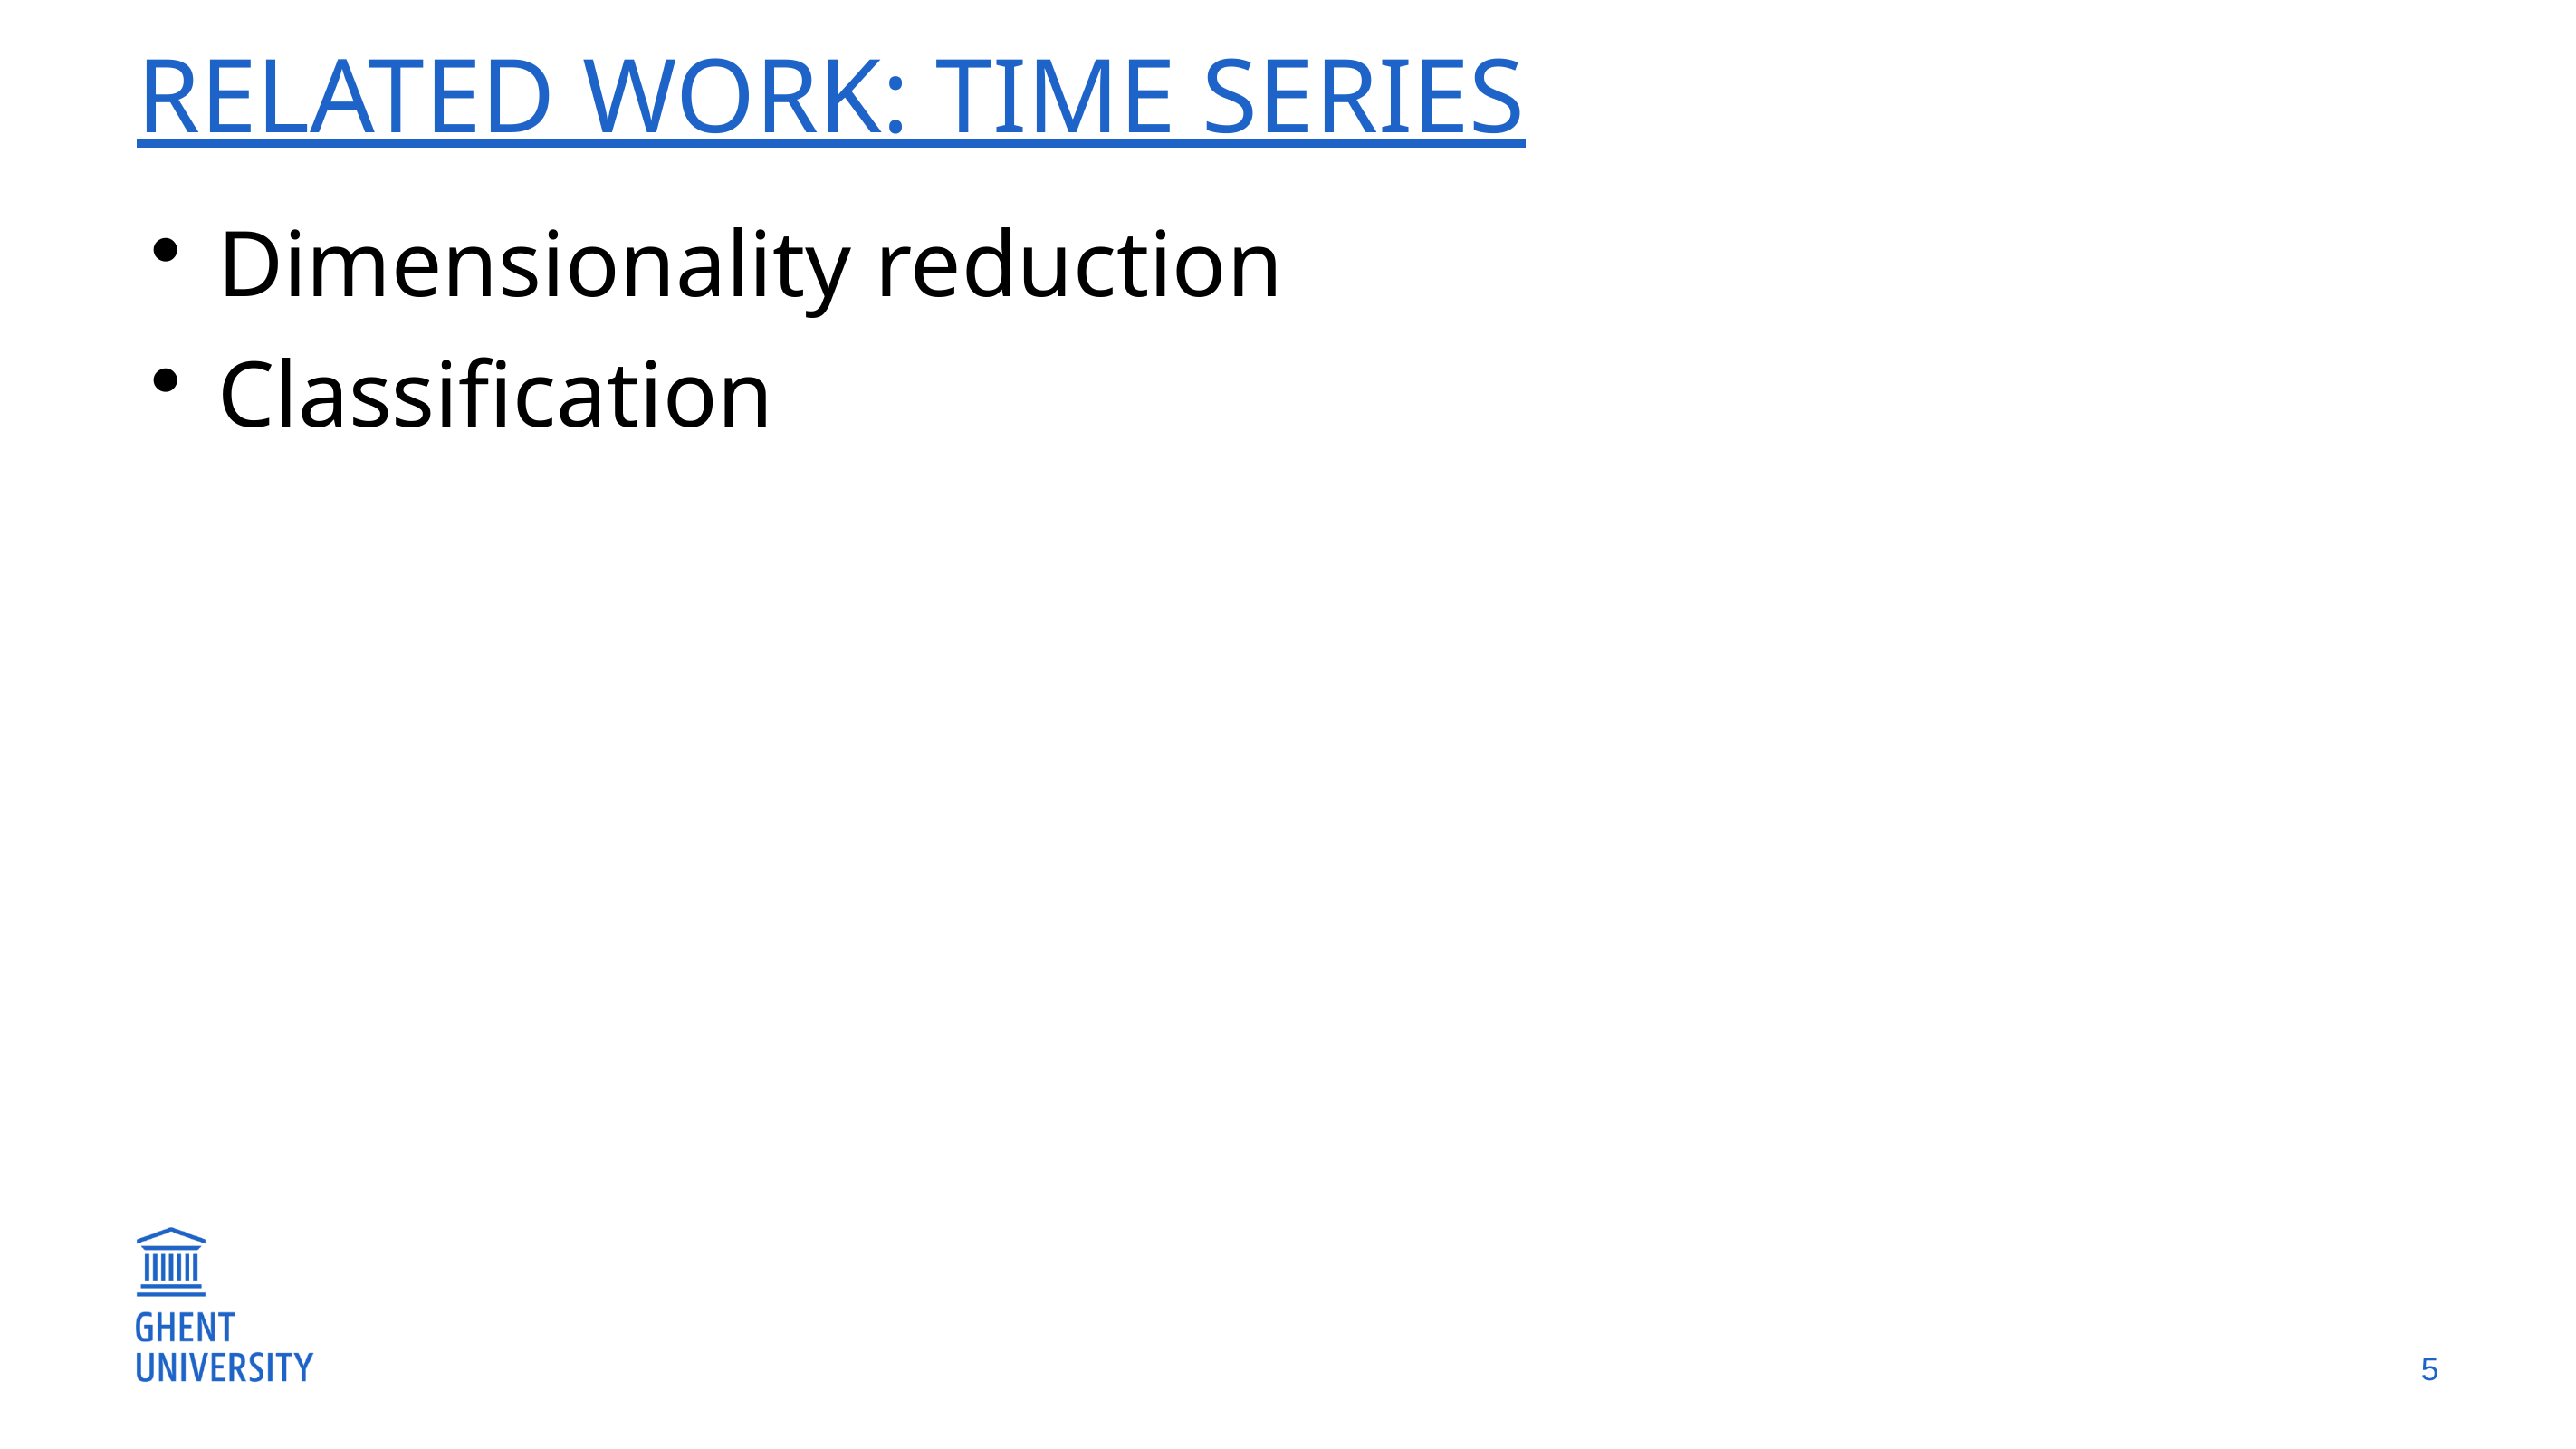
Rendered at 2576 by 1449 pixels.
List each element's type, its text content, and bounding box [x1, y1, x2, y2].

list Dimensionality reduction Classification [124, 177, 2456, 1173]
title RelATED wORK: TIME Series [123, 37, 2456, 166]
picture [68, 1175, 411, 1449]
